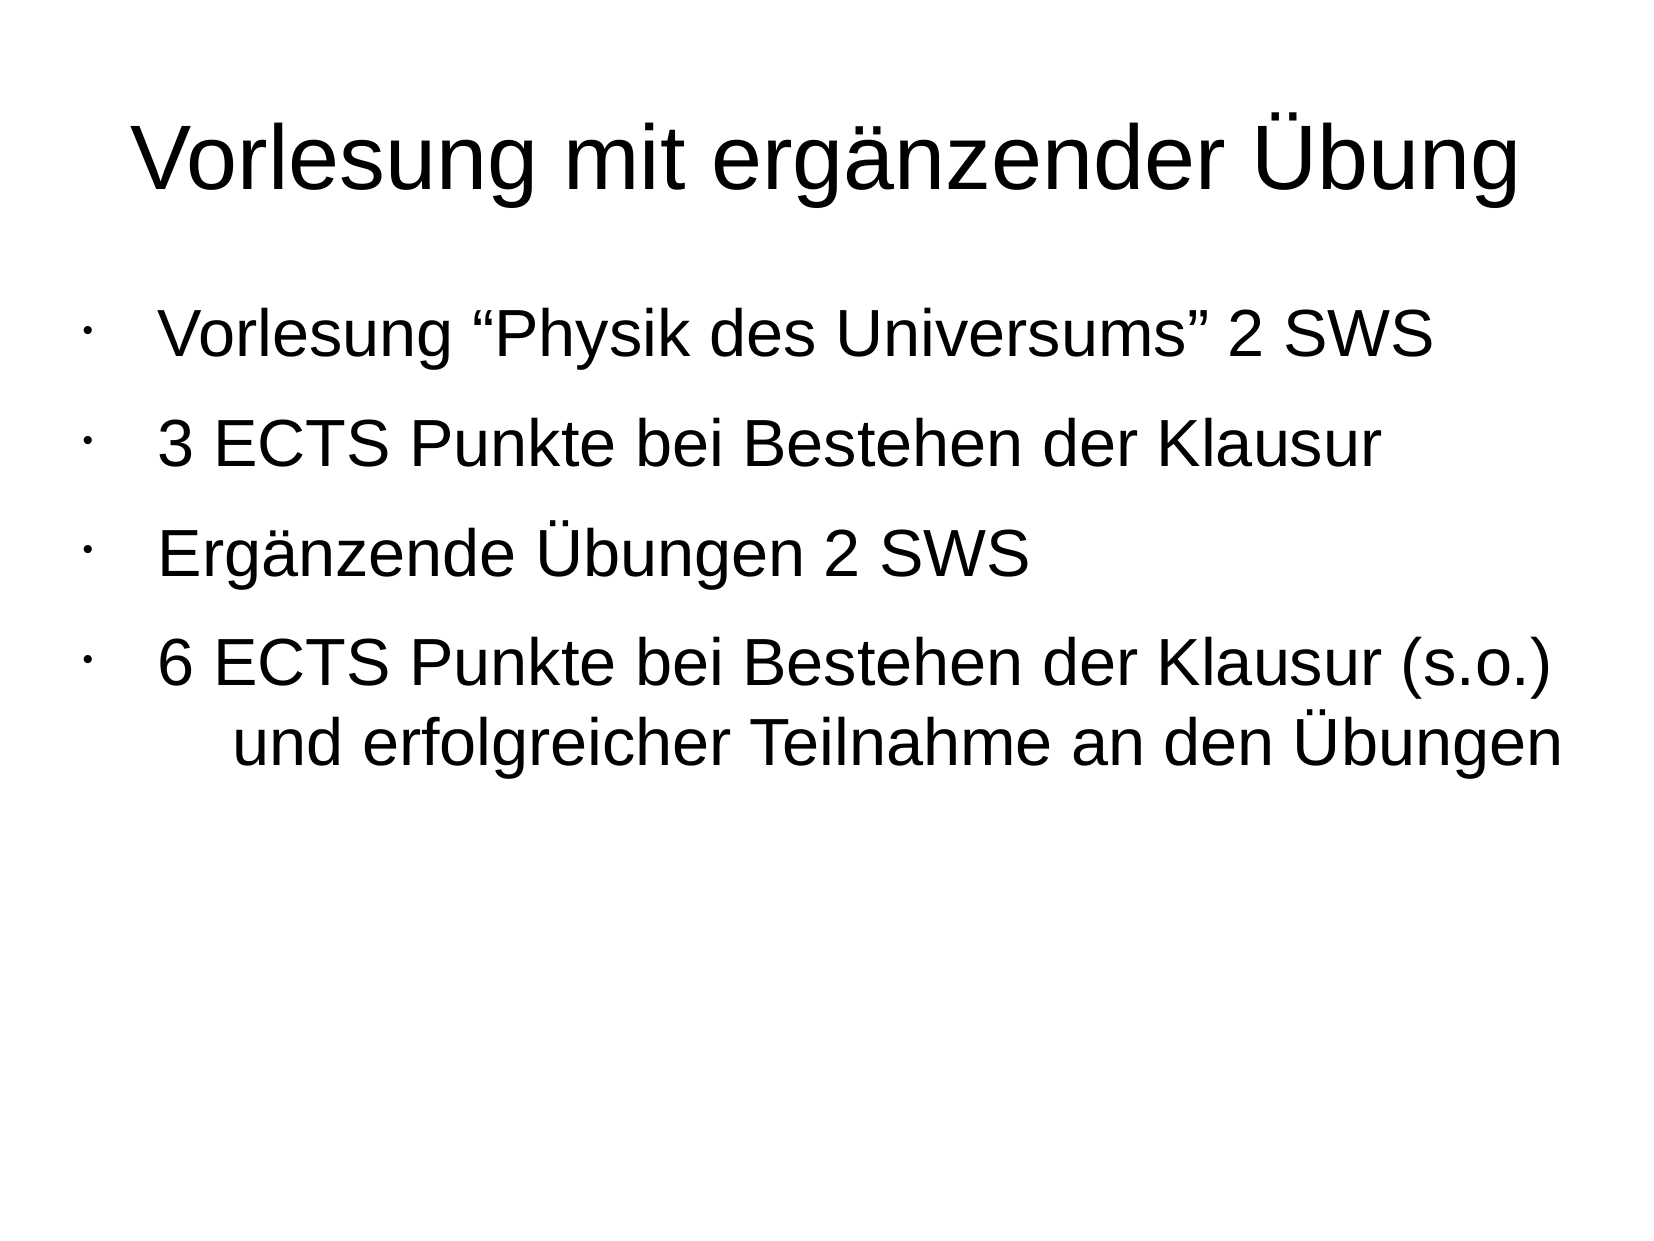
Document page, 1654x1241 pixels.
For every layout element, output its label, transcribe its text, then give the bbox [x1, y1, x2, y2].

title Vorlesung mit ergänzender Übung [82, 49, 1571, 257]
list Vorlesung “Physik des Universums” 2 SWS 3 ECTS Punkte bei Bestehen der Klausur Ergänzende Übungen 2 SWS 6 ECTS Punkte bei Bestehen der Klausur (s.o.) und erfolgreicher Teilnahme an den Übungen [82, 290, 1571, 1010]
